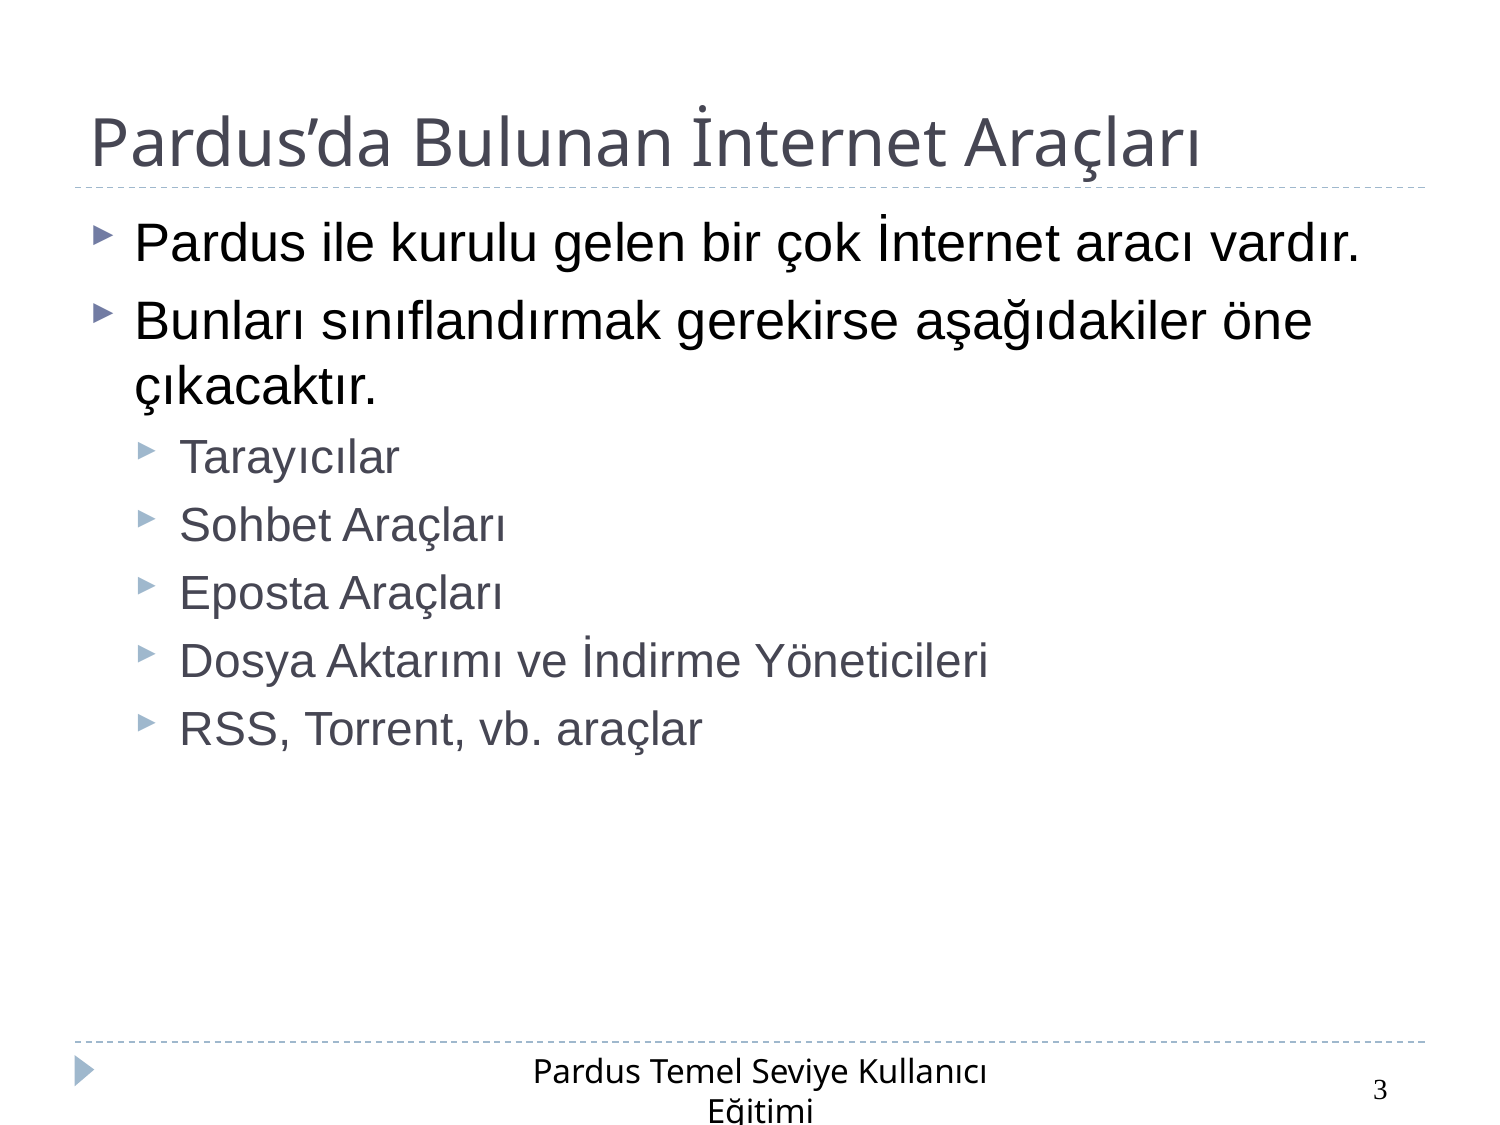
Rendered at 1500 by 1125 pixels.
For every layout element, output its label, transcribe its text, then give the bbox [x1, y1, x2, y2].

list Pardus ile kurulu gelen bir çok İnternet aracı vardır. Bunları sınıflandırmak gerekirse aşağıdakiler öne çıkacaktır. Tarayıcılar Sohbet Araçları Eposta Araçları Dosya Aktarımı ve İndirme Yöneticileri RSS, Torrent, vb. araçlar [75, 200, 1425, 1010]
title Pardus’da Bulunan İnternet Araçları [75, 24, 1425, 188]
